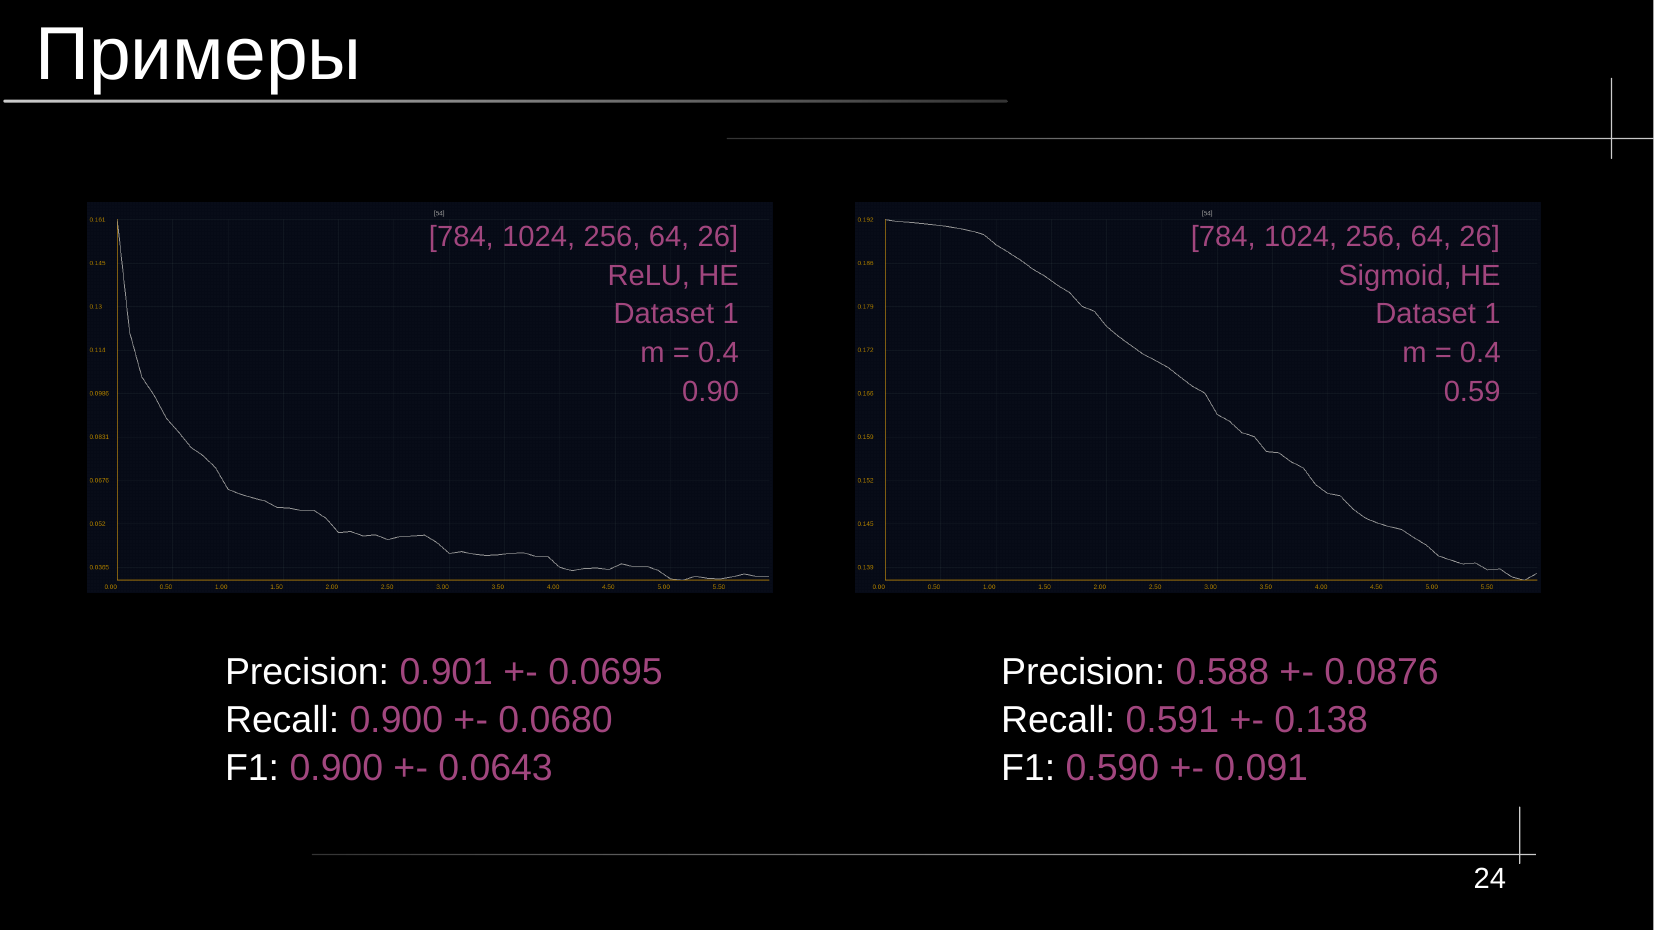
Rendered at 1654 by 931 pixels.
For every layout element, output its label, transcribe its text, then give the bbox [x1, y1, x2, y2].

text_box Precision: 0.901 +- 0.0695 Recall: 0.900 +- 0.0680 F1: 0.900 +- 0.0643 [210, 643, 678, 797]
picture [855, 202, 1541, 593]
picture [87, 202, 773, 593]
text_box [784, 1024, 256, 64, 26] Sigmoid, HE Dataset 1 m = 0.4 0.59 [1176, 212, 1536, 454]
text_box Precision: 0.588 +- 0.0876 Recall: 0.591 +- 0.138 F1: 0.590 +- 0.091 [986, 643, 1454, 797]
title Примеры [35, 0, 1601, 107]
text_box [784, 1024, 256, 64, 26] ReLU, HE Dataset 1 m = 0.4 0.90 [414, 212, 774, 454]
